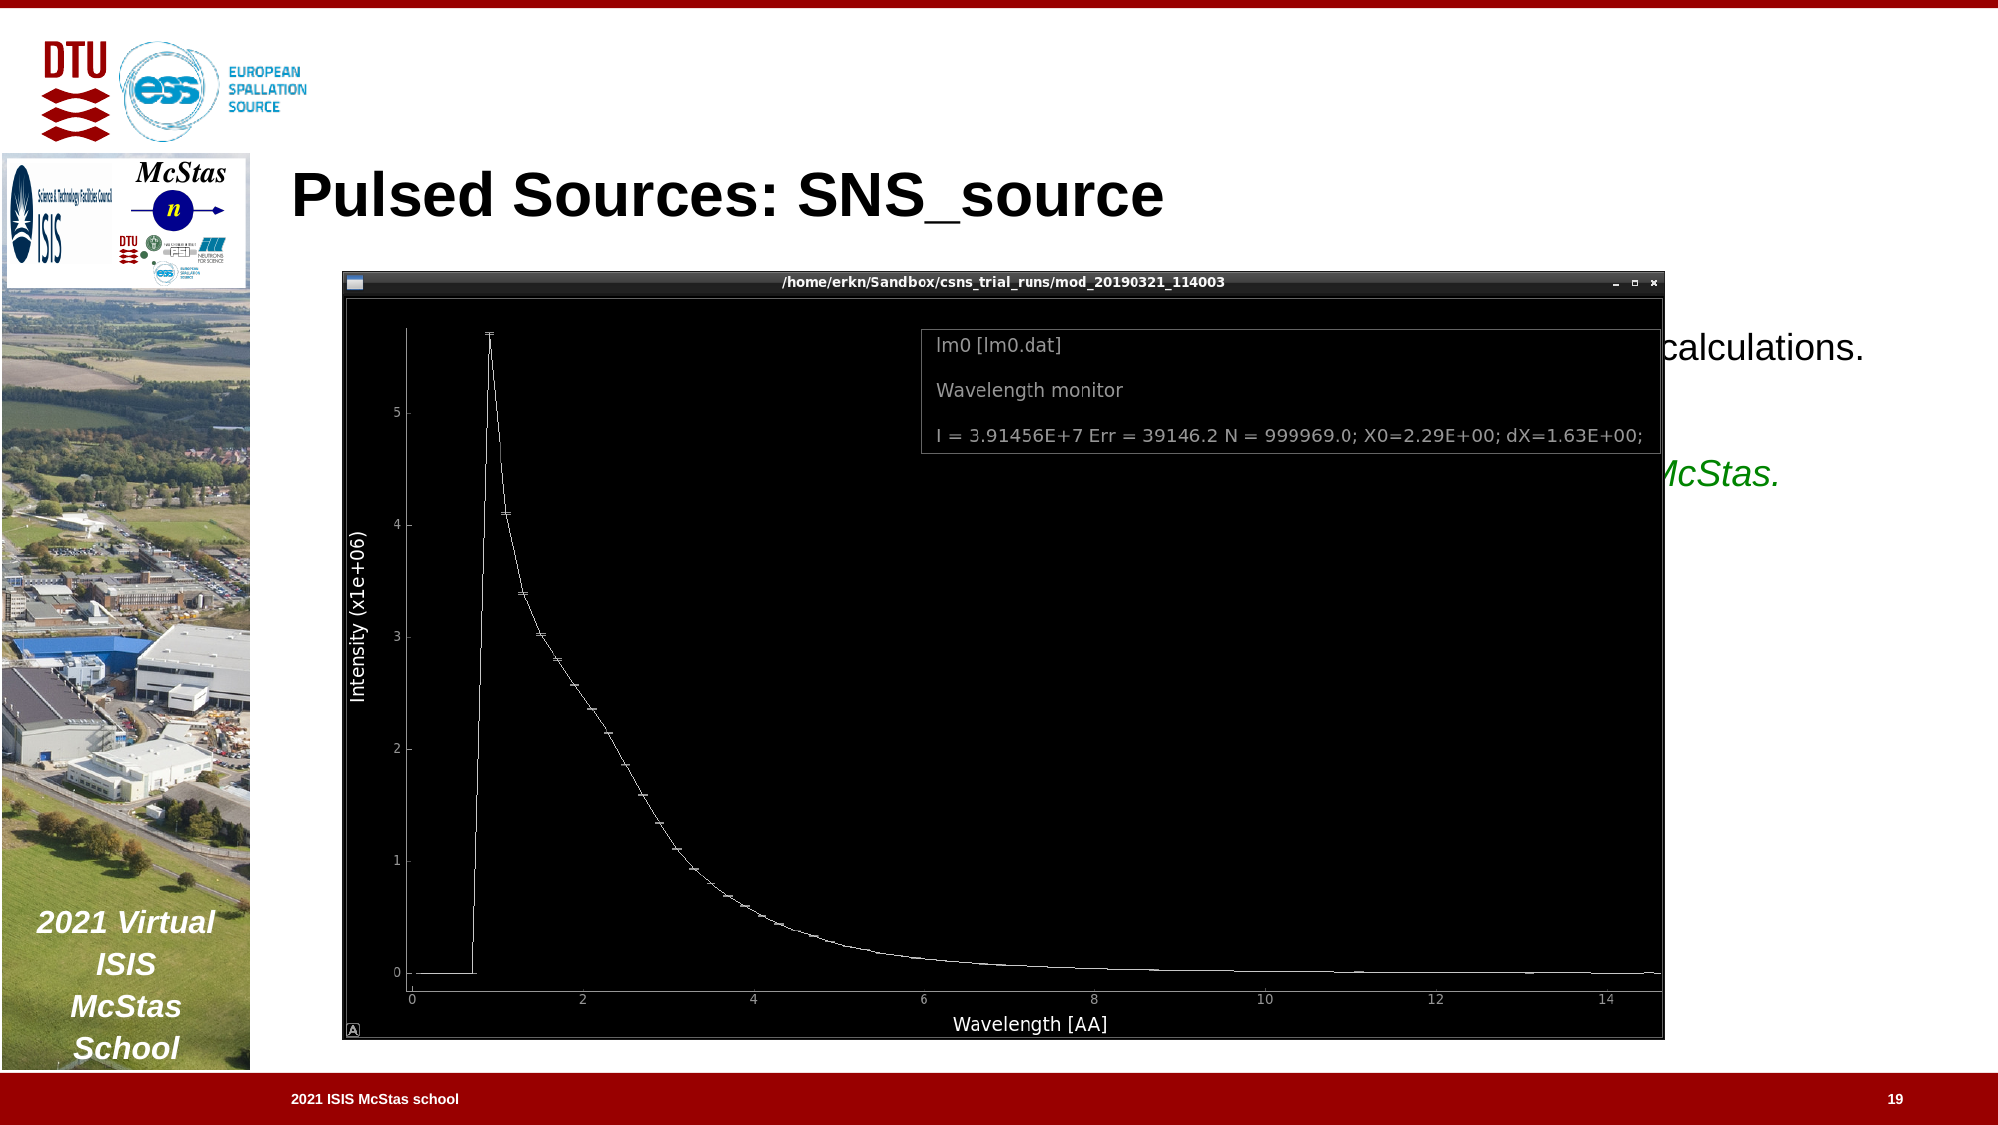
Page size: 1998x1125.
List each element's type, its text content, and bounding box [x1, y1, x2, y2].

picture [342, 271, 1665, 1040]
title Pulsed Sources: SNS_source [291, 69, 1819, 230]
picture [2, 153, 250, 1070]
slide_number <number> [1887, 1088, 1909, 1110]
text_box Samples directly from tallies coming from e.g. MCNP target+moderator calculations. Can be used (with the proper input files) to model CSNS-source. Example (coming from you) is expected to be included in next release of McStas. [1665, 318, 1881, 502]
picture [119, 41, 307, 142]
